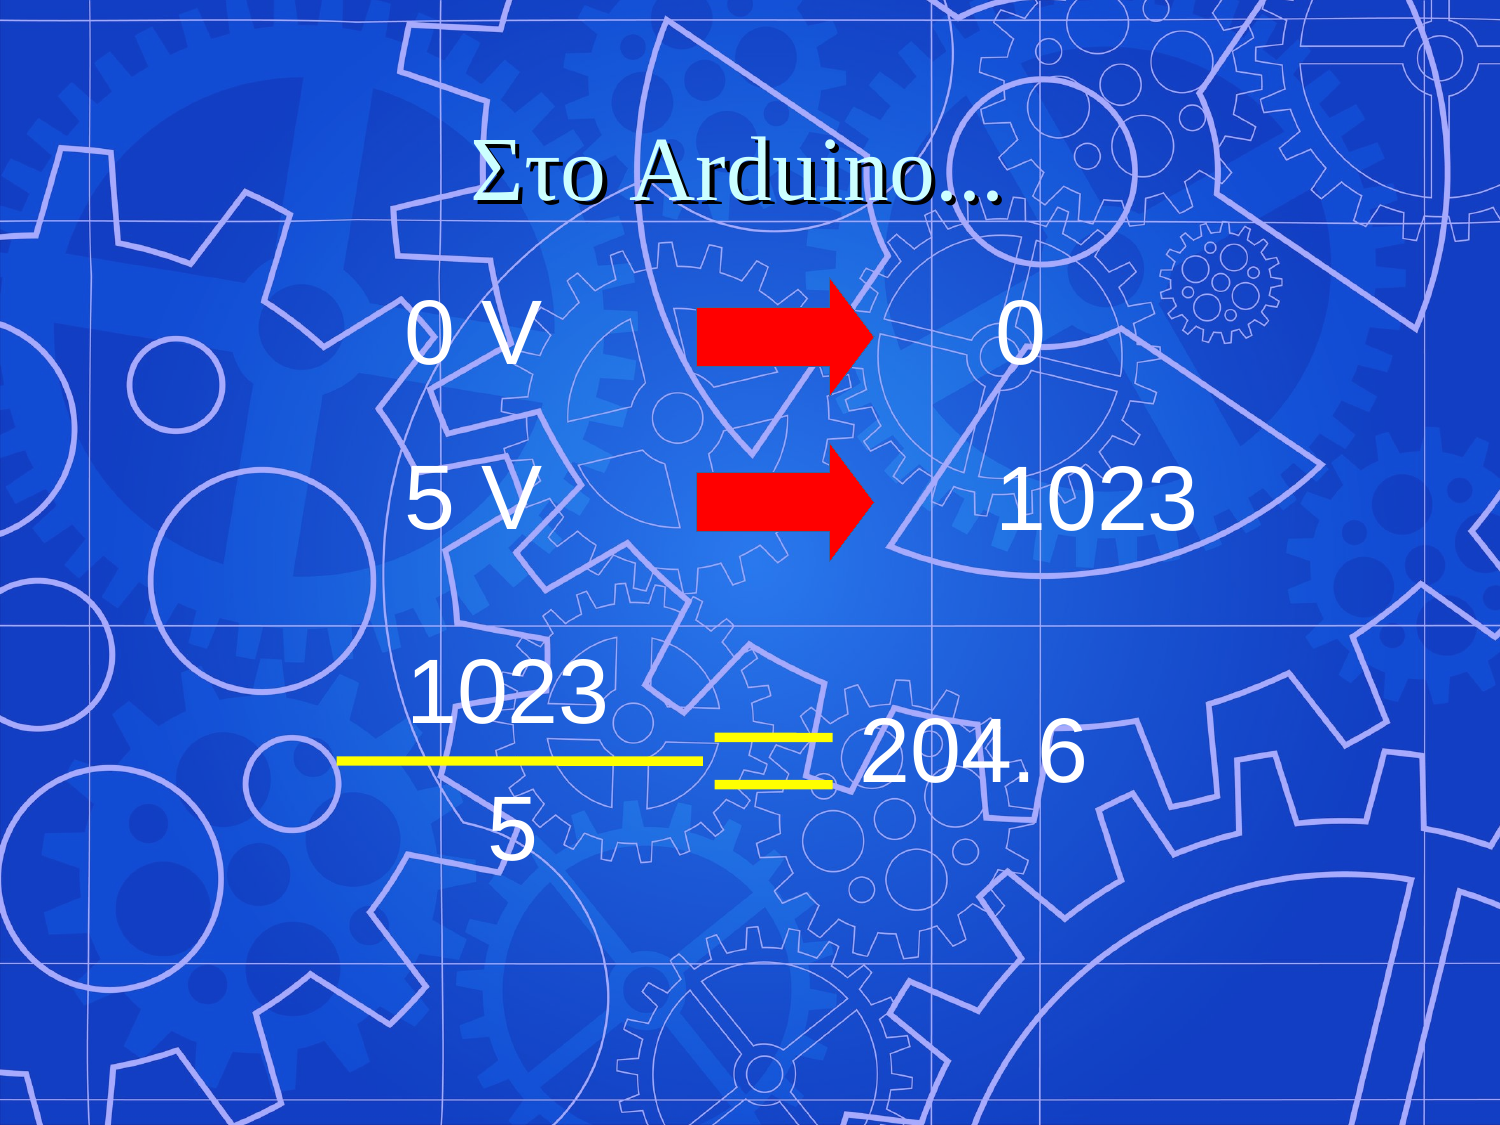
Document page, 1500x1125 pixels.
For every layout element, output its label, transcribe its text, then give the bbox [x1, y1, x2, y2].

text_box 0 V [389, 265, 558, 390]
text_box [696, 443, 875, 562]
title Στο Arduino... [35, 101, 1441, 196]
text_box 1023 [391, 624, 625, 750]
text_box [696, 277, 875, 396]
text_box 0 [980, 265, 1061, 391]
text_box 204.6 [844, 683, 1104, 809]
text_box 1023 [980, 431, 1214, 557]
text_box 5 V [390, 430, 558, 556]
text_box 5 [472, 766, 554, 886]
